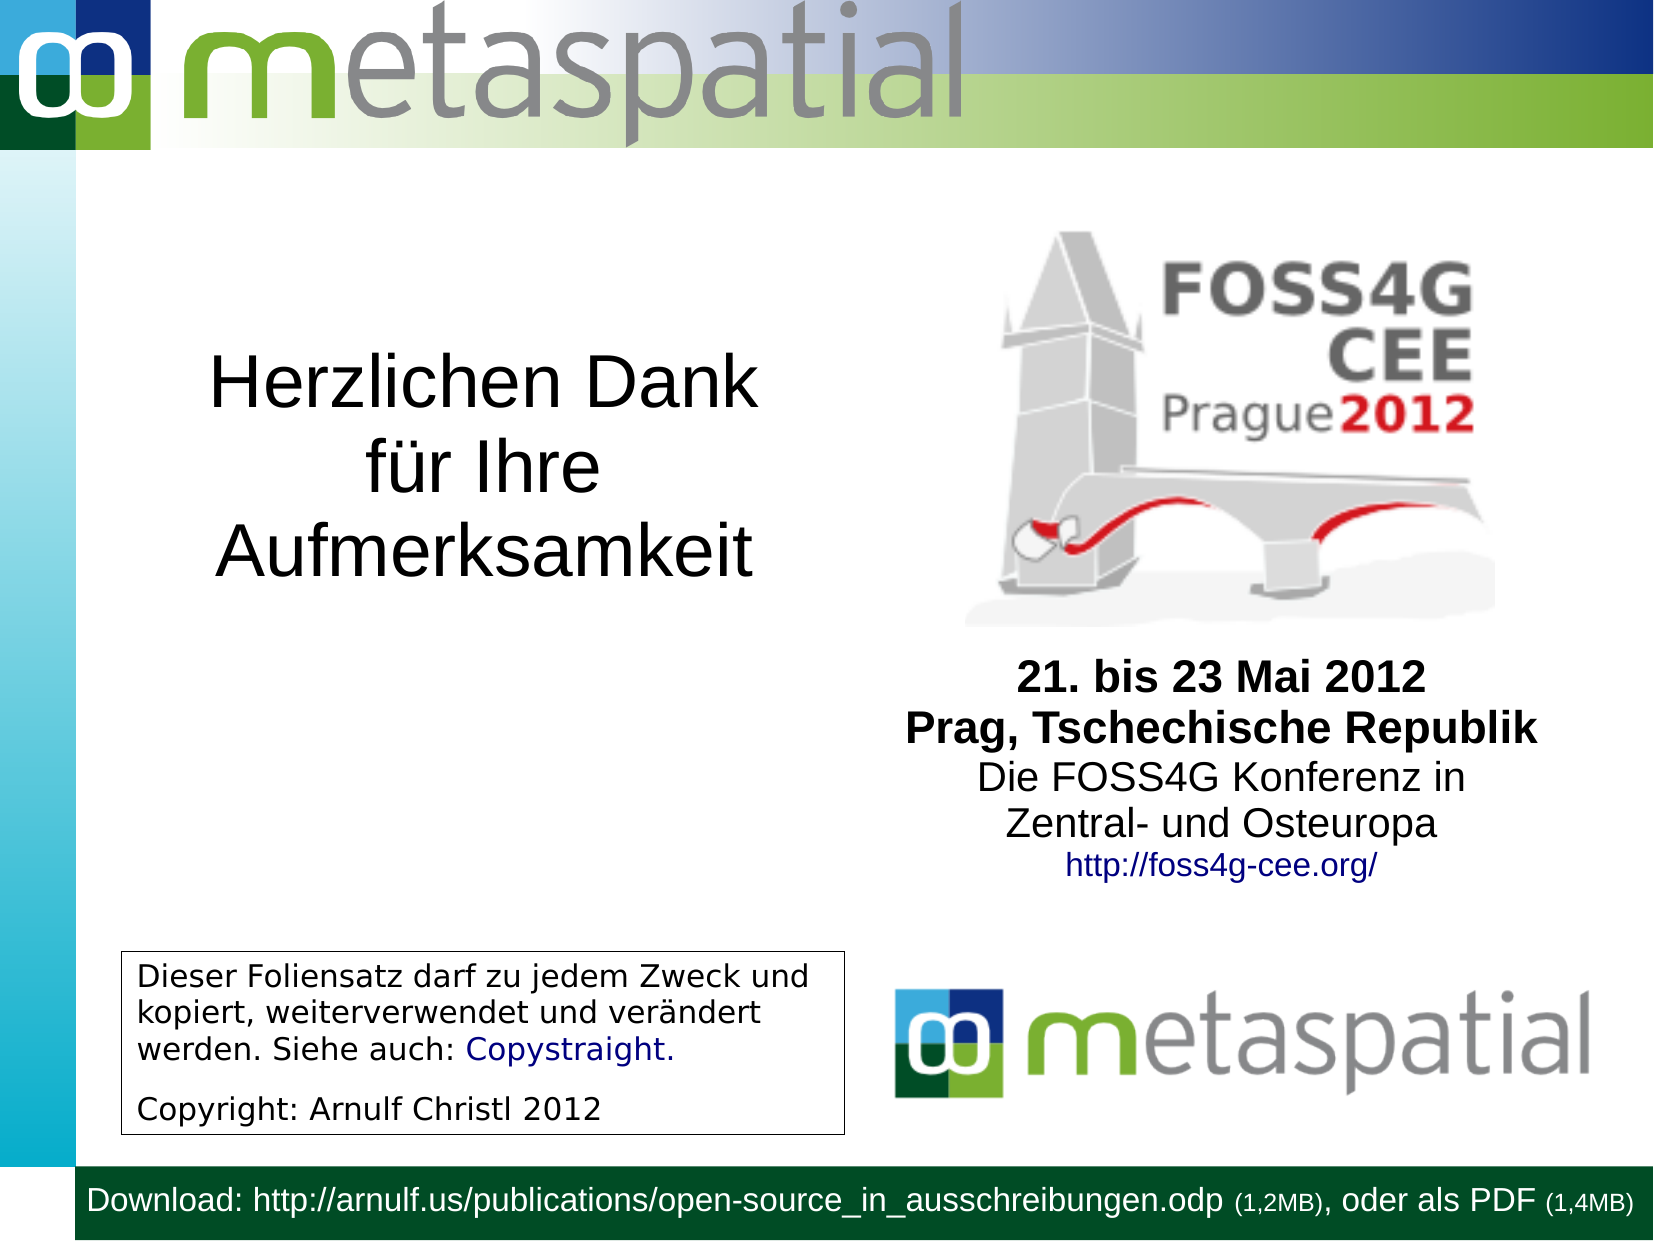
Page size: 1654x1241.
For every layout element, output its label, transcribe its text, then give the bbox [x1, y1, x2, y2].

picture [965, 230, 1495, 627]
picture [880, 974, 1610, 1111]
text_box Download: http://arnulf.us/publications/open-source_in_ausschreibungen.odp (1,2MB), oder als PDF (1,4MB) [71, 1173, 1651, 1236]
text_box 21. bis 23 Mai 2012 Prag, Tschechische Republik Die FOSS4G Konferenz in Zentral- und Osteuropa http://foss4g-cee.org/ [836, 643, 1607, 892]
text_box Dieser Foliensatz darf zu jedem Zweck und kopiert, weiterverwendet und verändert werden. Siehe auch: Copystraight. Copyright: Arnulf Christl 2012 [121, 951, 845, 1135]
picture [0, 0, 961, 150]
title Herzlichen Dank für Ihre Aufmerksamkeit [171, 339, 798, 592]
